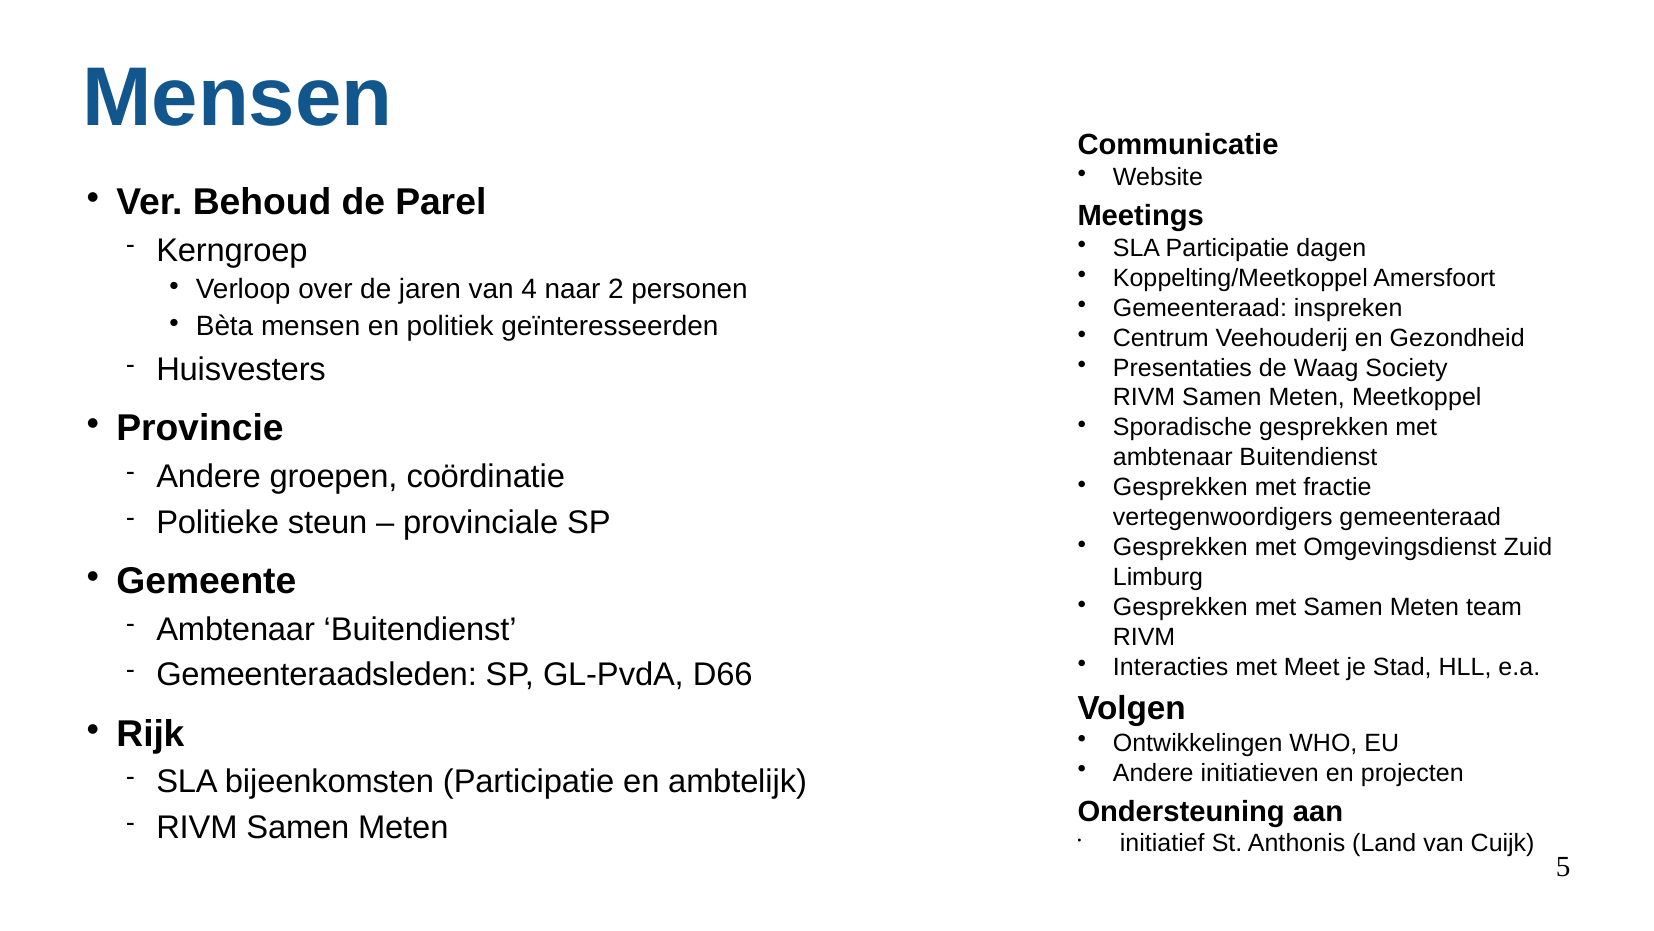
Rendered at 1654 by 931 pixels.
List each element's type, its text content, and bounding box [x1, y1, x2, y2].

text_box Communicatie Website Meetings SLA Participatie dagen Koppelting/Meetkoppel Amersfoort Gemeenteraad: inspreken Centrum Veehouderij en Gezondheid Presentaties de Waag Society RIVM Samen Meten, Meetkoppel Sporadische gesprekken met ambtenaar Buitendienst Gesprekken met fractie vertegenwoordigers gemeenteraad Gesprekken met Omgevingsdienst Zuid Limburg Gesprekken met Samen Meten team RIVM Interacties met Meet je Stad, HLL, e.a. Volgen Ontwikkelingen WHO, EU Andere initiatieven en projecten Ondersteuning aan initiatief St. Anthonis (Land van Cuijk) [1062, 118, 1576, 865]
list Ver. Behoud de Parel Kerngroep Verloop over de jaren van 4 naar 2 personen Bèta mensen en politiek geïnteresseerden Huisvesters Provincie Andere groepen, coördinatie Politieke steun – provinciale SP Gemeente Ambtenaar ‘Buitendienst’ Gemeenteraadsleden: SP, GL-PvdA, D66 Rijk SLA bijeenkomsten (Participatie en ambtelijk) RIVM Samen Meten [76, 177, 975, 857]
title Mensen [82, 36, 1571, 148]
